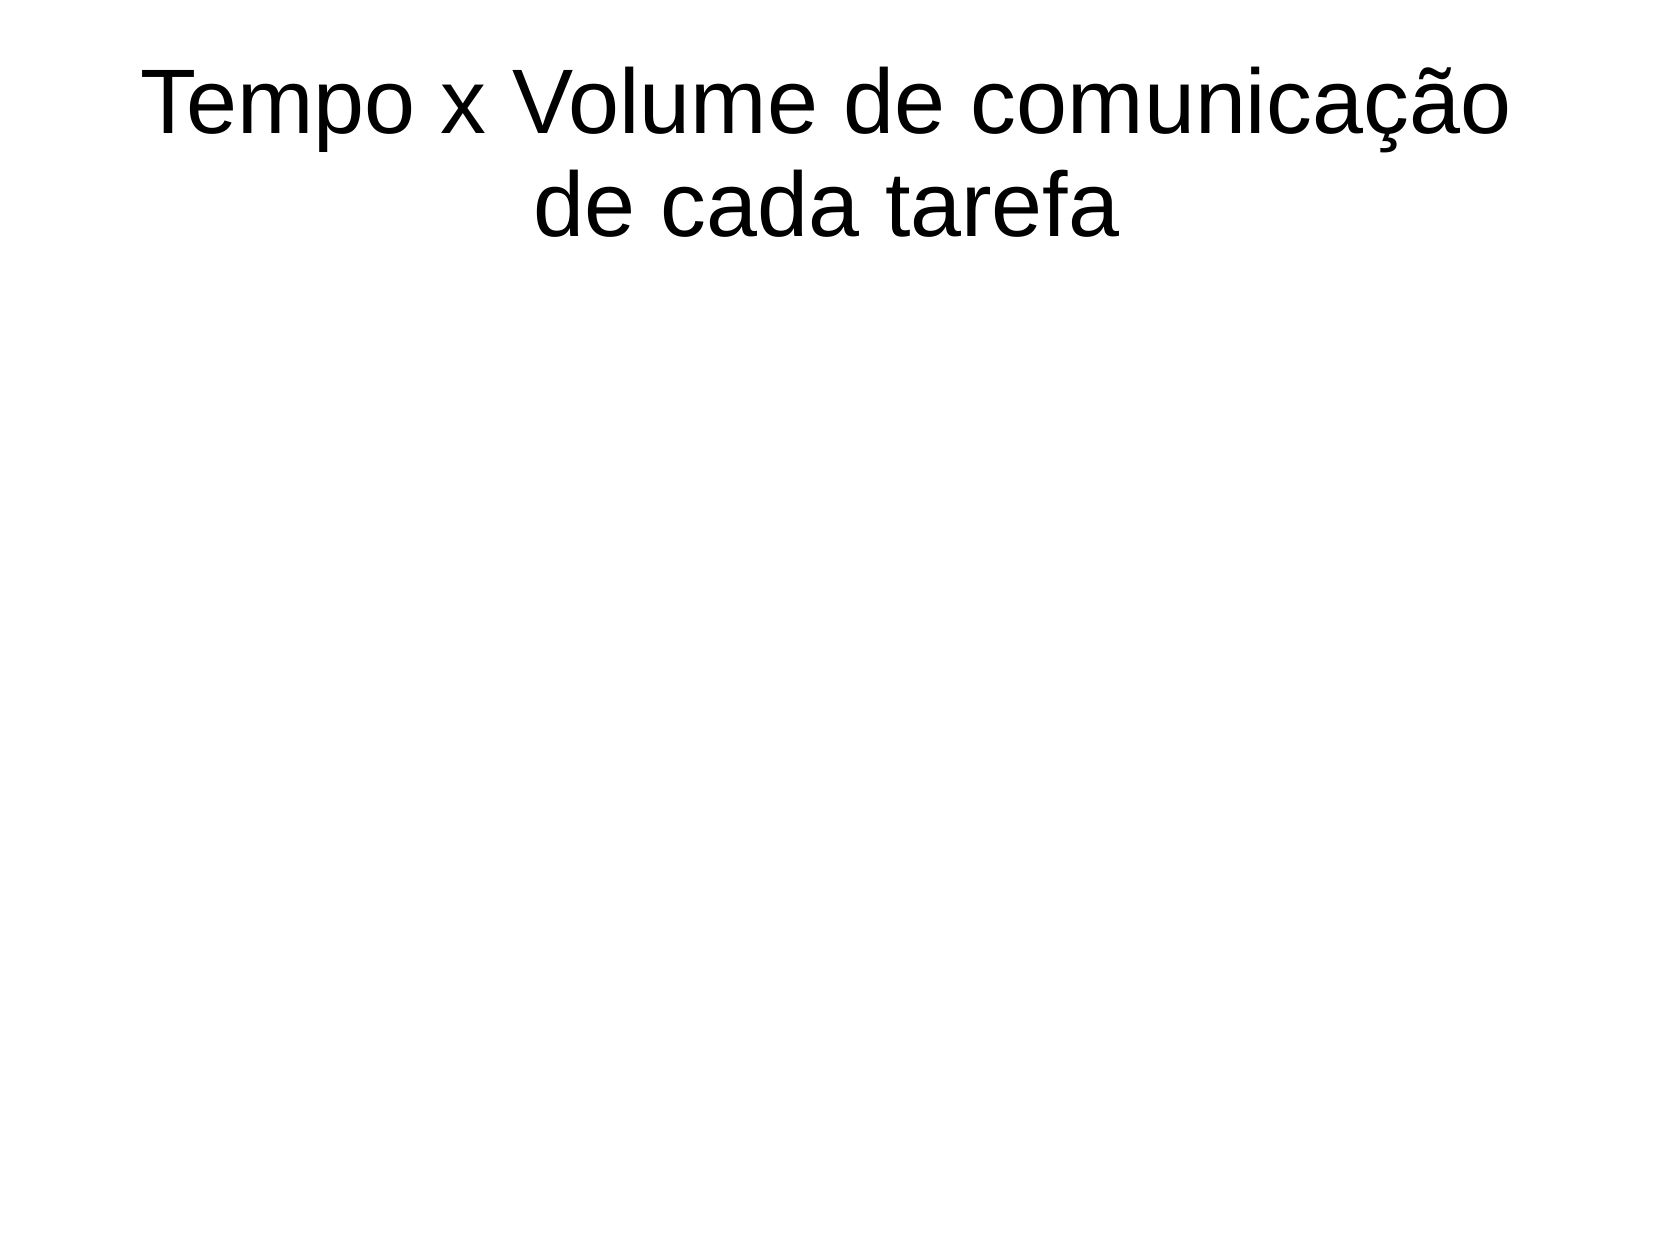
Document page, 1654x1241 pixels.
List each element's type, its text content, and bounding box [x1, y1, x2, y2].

title Tempo x Volume de comunicação de cada tarefa [82, 50, 1571, 256]
